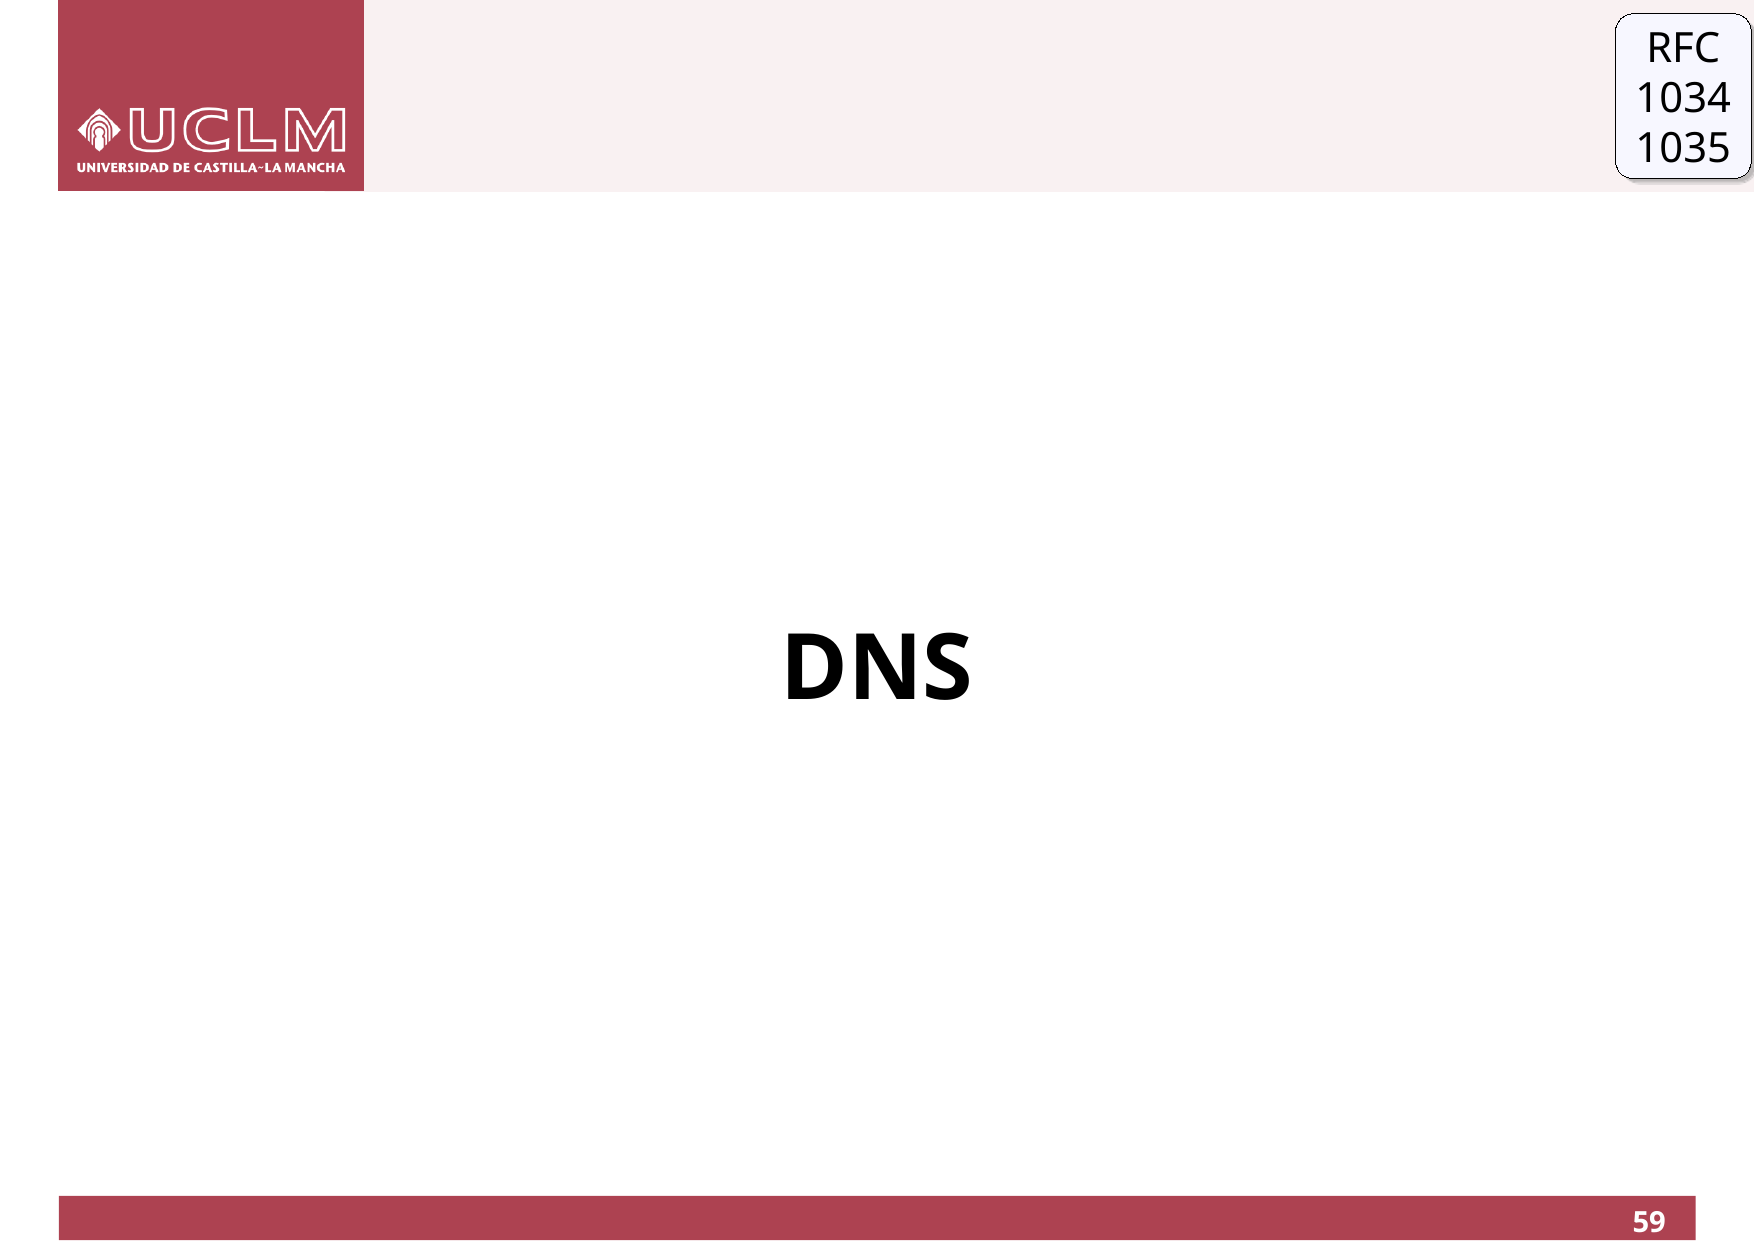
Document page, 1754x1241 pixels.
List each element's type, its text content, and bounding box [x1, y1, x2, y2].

text_box RFC 1034 1035 [1615, 13, 1752, 179]
subtitle DNS [87, 254, 1667, 1074]
picture [58, 0, 364, 191]
